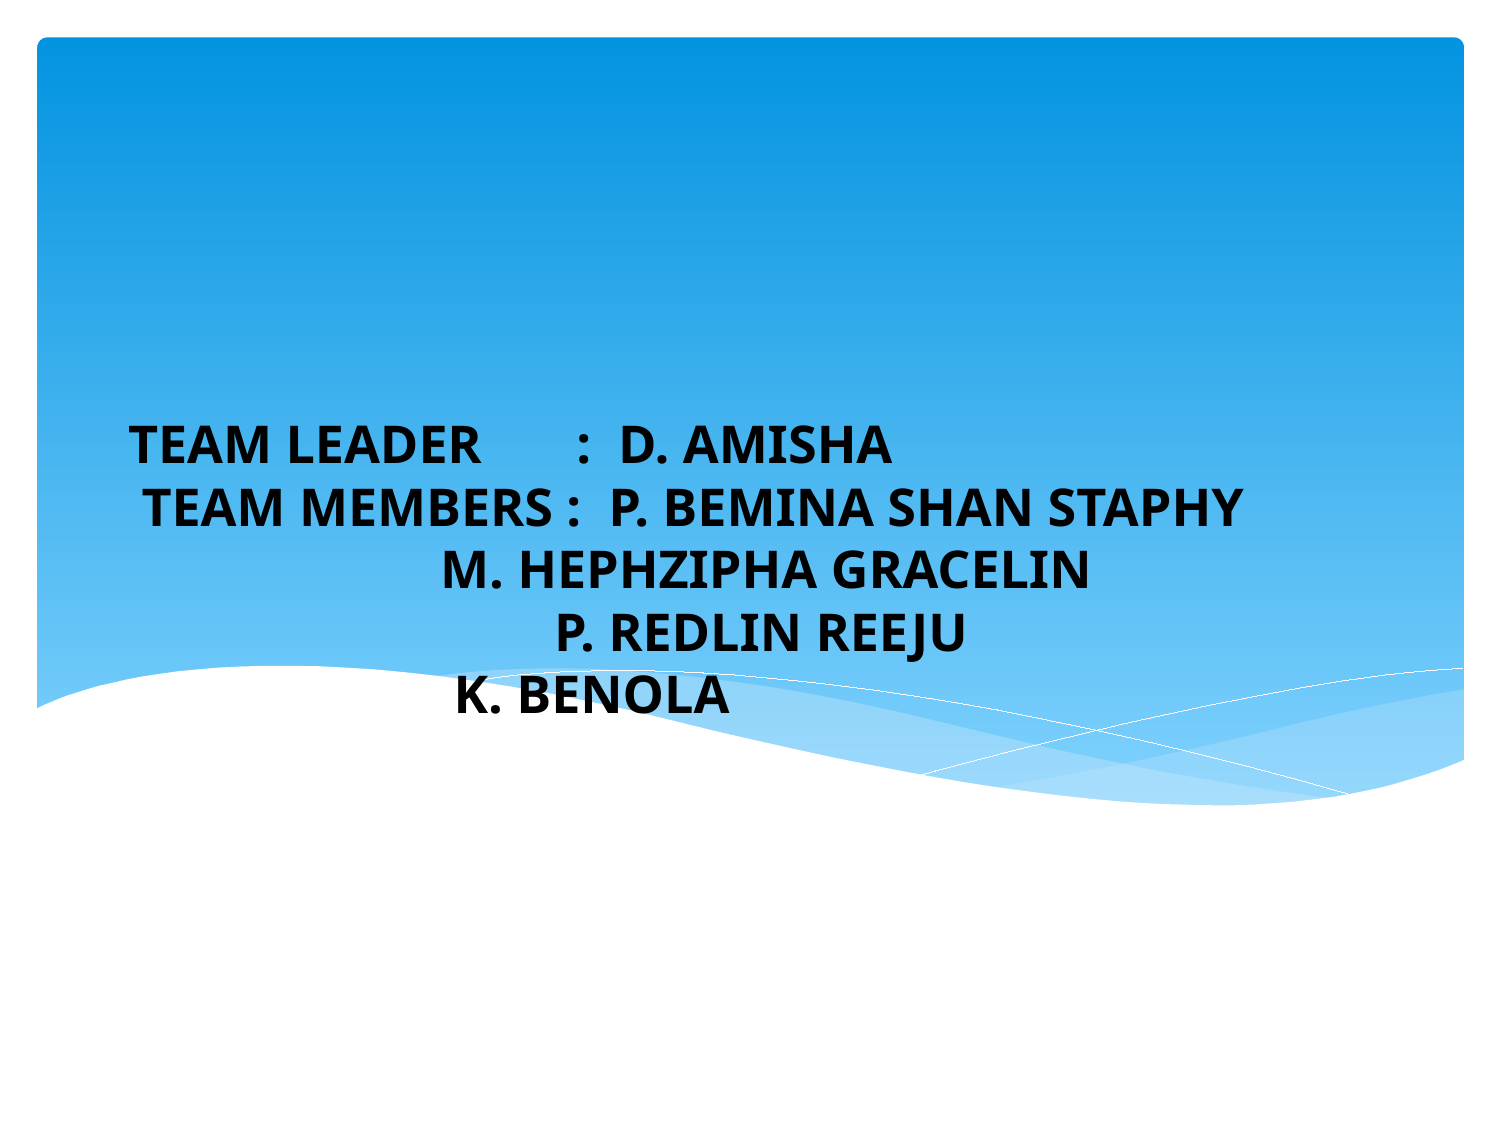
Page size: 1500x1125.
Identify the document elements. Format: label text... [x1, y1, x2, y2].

title TEAM LEADER : D. AMISHA TEAM MEMBERS : P. BEMINA SHAN STAPHY M. HEPHZIPHA GRACELIN P. REDLIN REEJU K. BENOLA [206, 267, 1482, 610]
